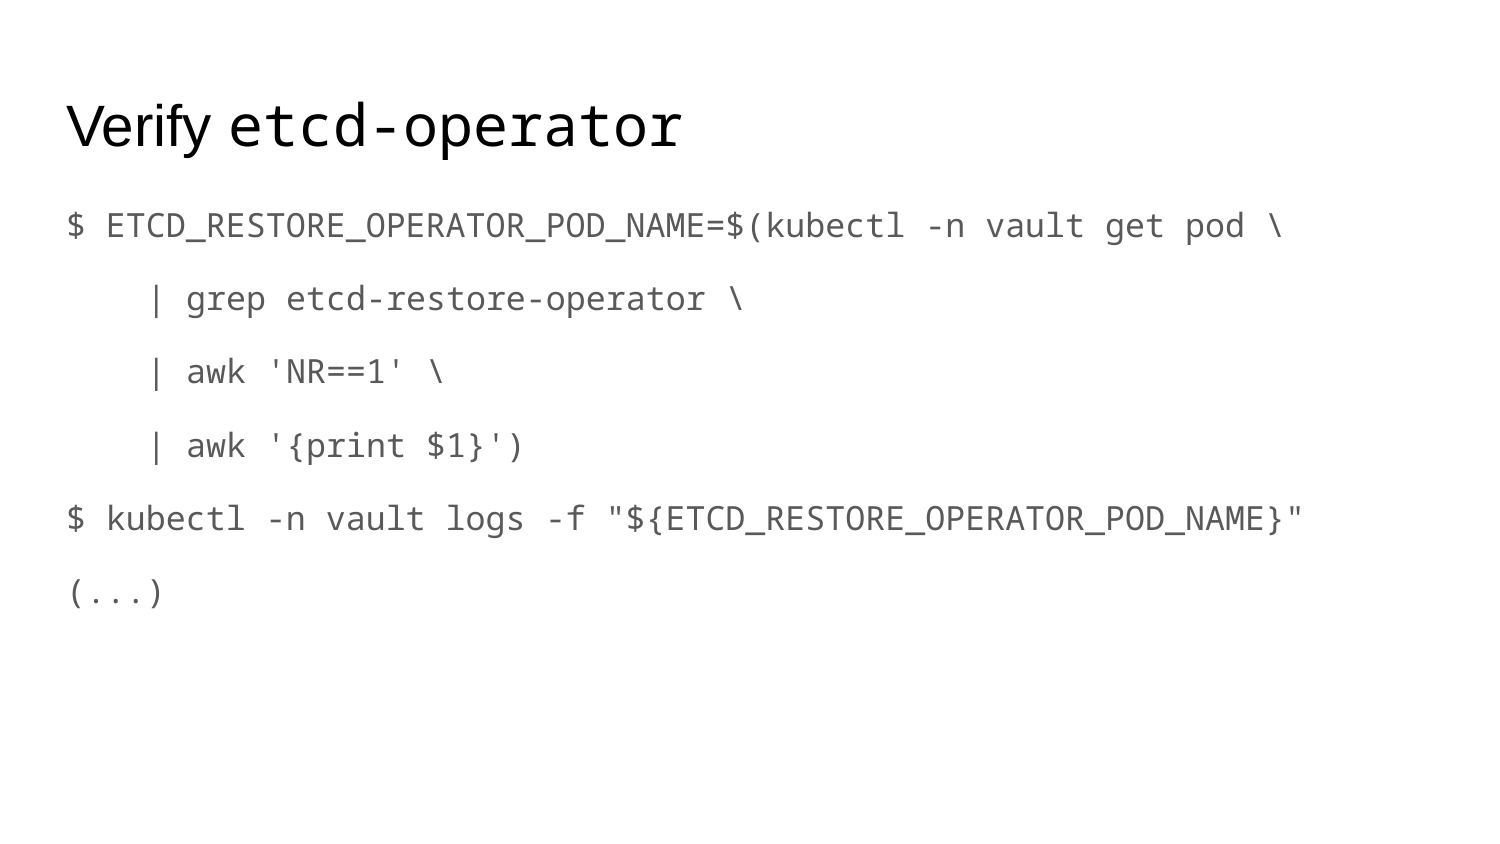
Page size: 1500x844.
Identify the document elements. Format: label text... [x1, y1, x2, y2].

list $ ETCD_RESTORE_OPERATOR_POD_NAME=$(kubectl -n vault get pod \ | grep etcd-restore-operator \ | awk 'NR==1' \ | awk '{print $1}') $ kubectl -n vault logs -f "${ETCD_RESTORE_OPERATOR_POD_NAME}" (...) [51, 189, 1449, 750]
title Verify etcd-operator [51, 72, 1449, 167]
